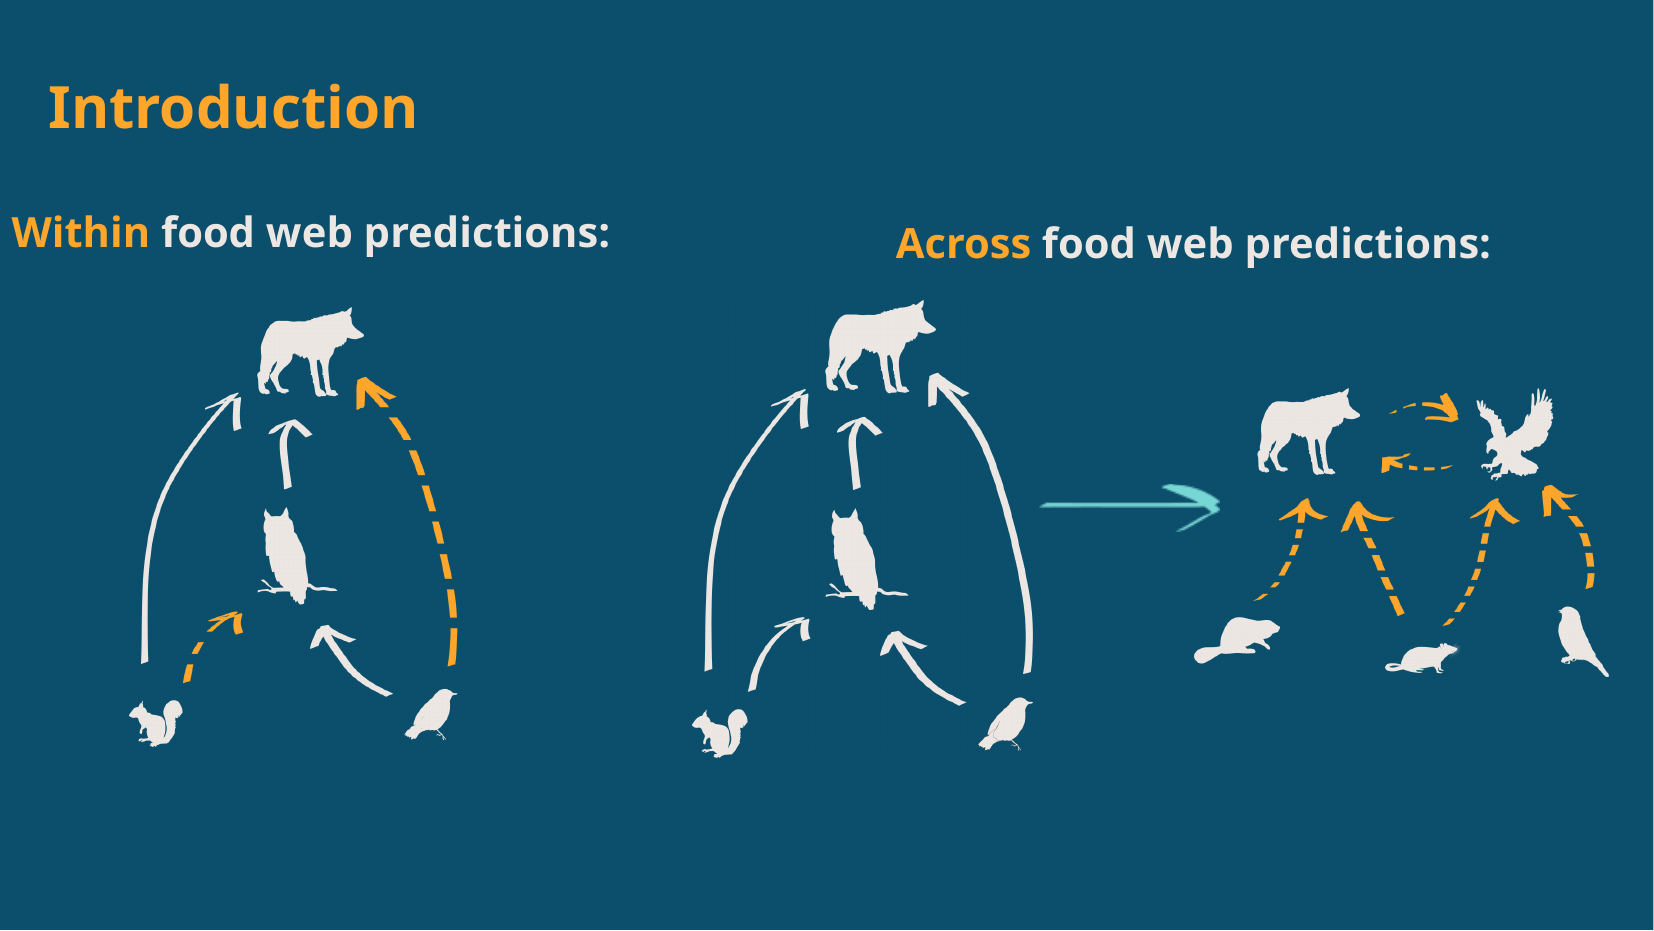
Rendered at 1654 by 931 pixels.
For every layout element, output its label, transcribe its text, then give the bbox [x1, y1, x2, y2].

picture [1039, 386, 1609, 677]
text_box Across food web predictions: [905, 206, 1483, 277]
picture [692, 300, 1033, 759]
picture [129, 307, 470, 748]
text_box Within food web predictions: [28, 195, 594, 266]
text_box Introduction [59, 59, 408, 151]
